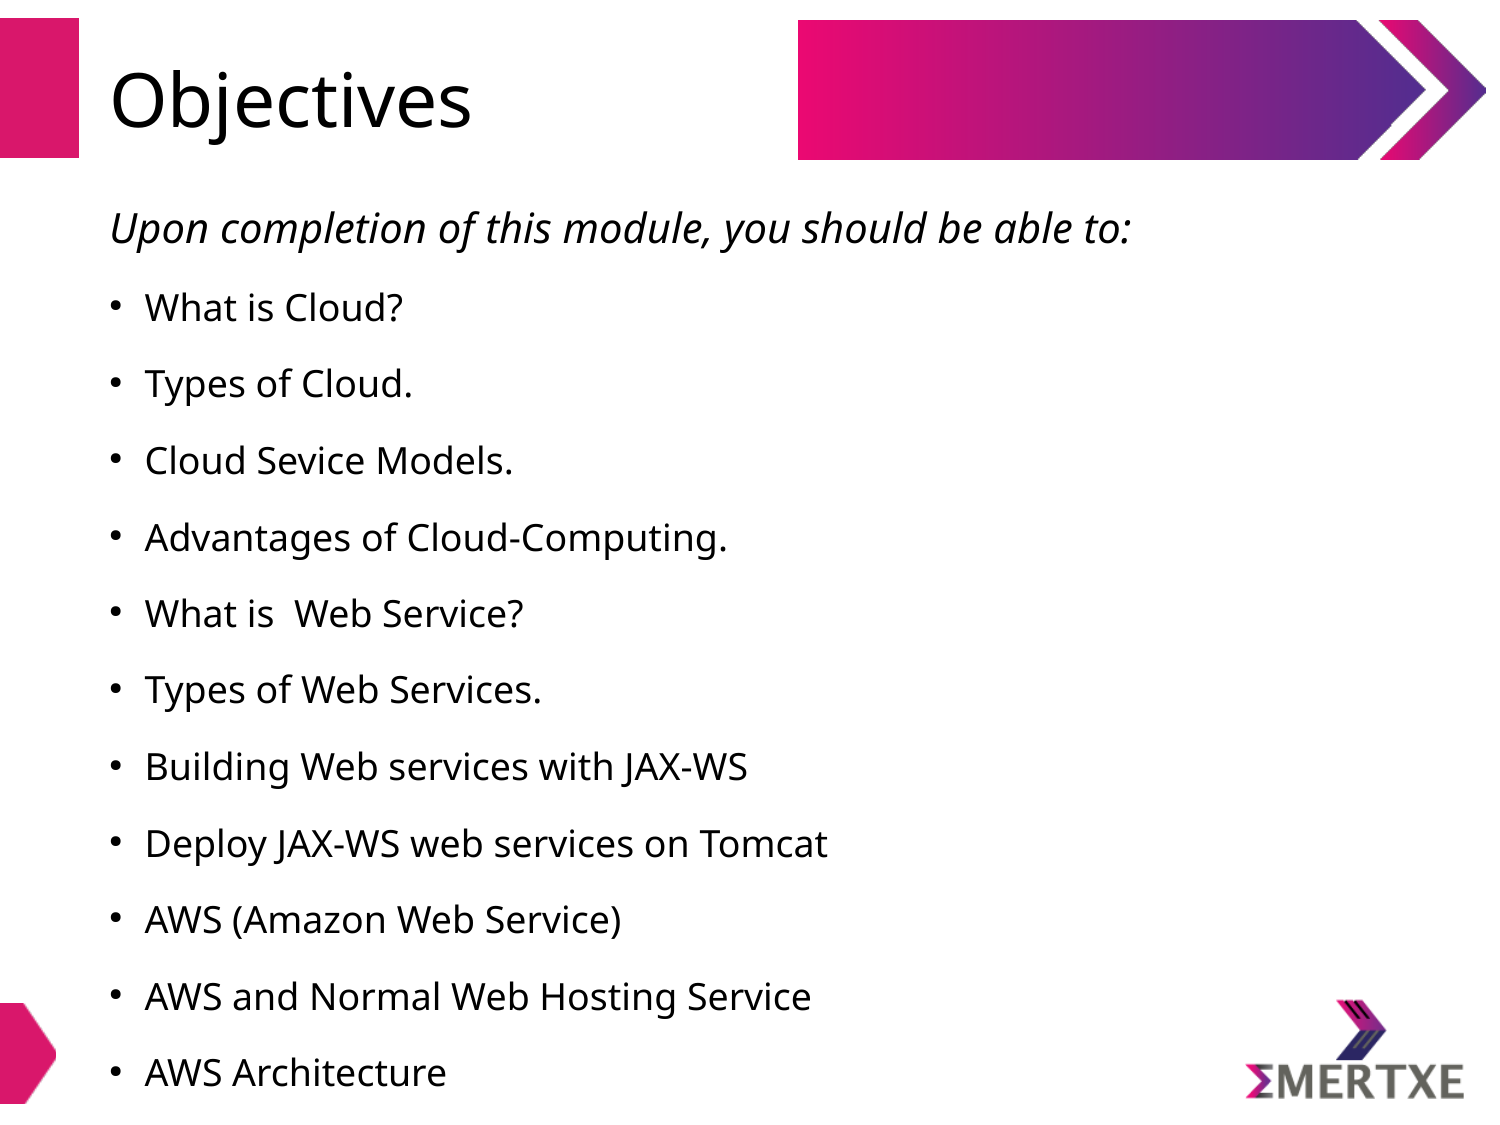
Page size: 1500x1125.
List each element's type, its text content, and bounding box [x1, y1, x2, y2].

text_box Upon completion of this module, you should be able to: What is Cloud? Types of Cloud. Cloud Sevice Models. Advantages of Cloud-Computing. What is Web Service? Types of Web Services. Building Web services with JAX-WS Deploy JAX-WS web services on Tomcat AWS (Amazon Web Service) AWS and Normal Web Hosting Service AWS Architecture [94, 191, 1382, 1125]
picture [798, 20, 1486, 160]
picture [1382, 996, 1465, 1099]
text_box Objectives [94, 39, 768, 142]
